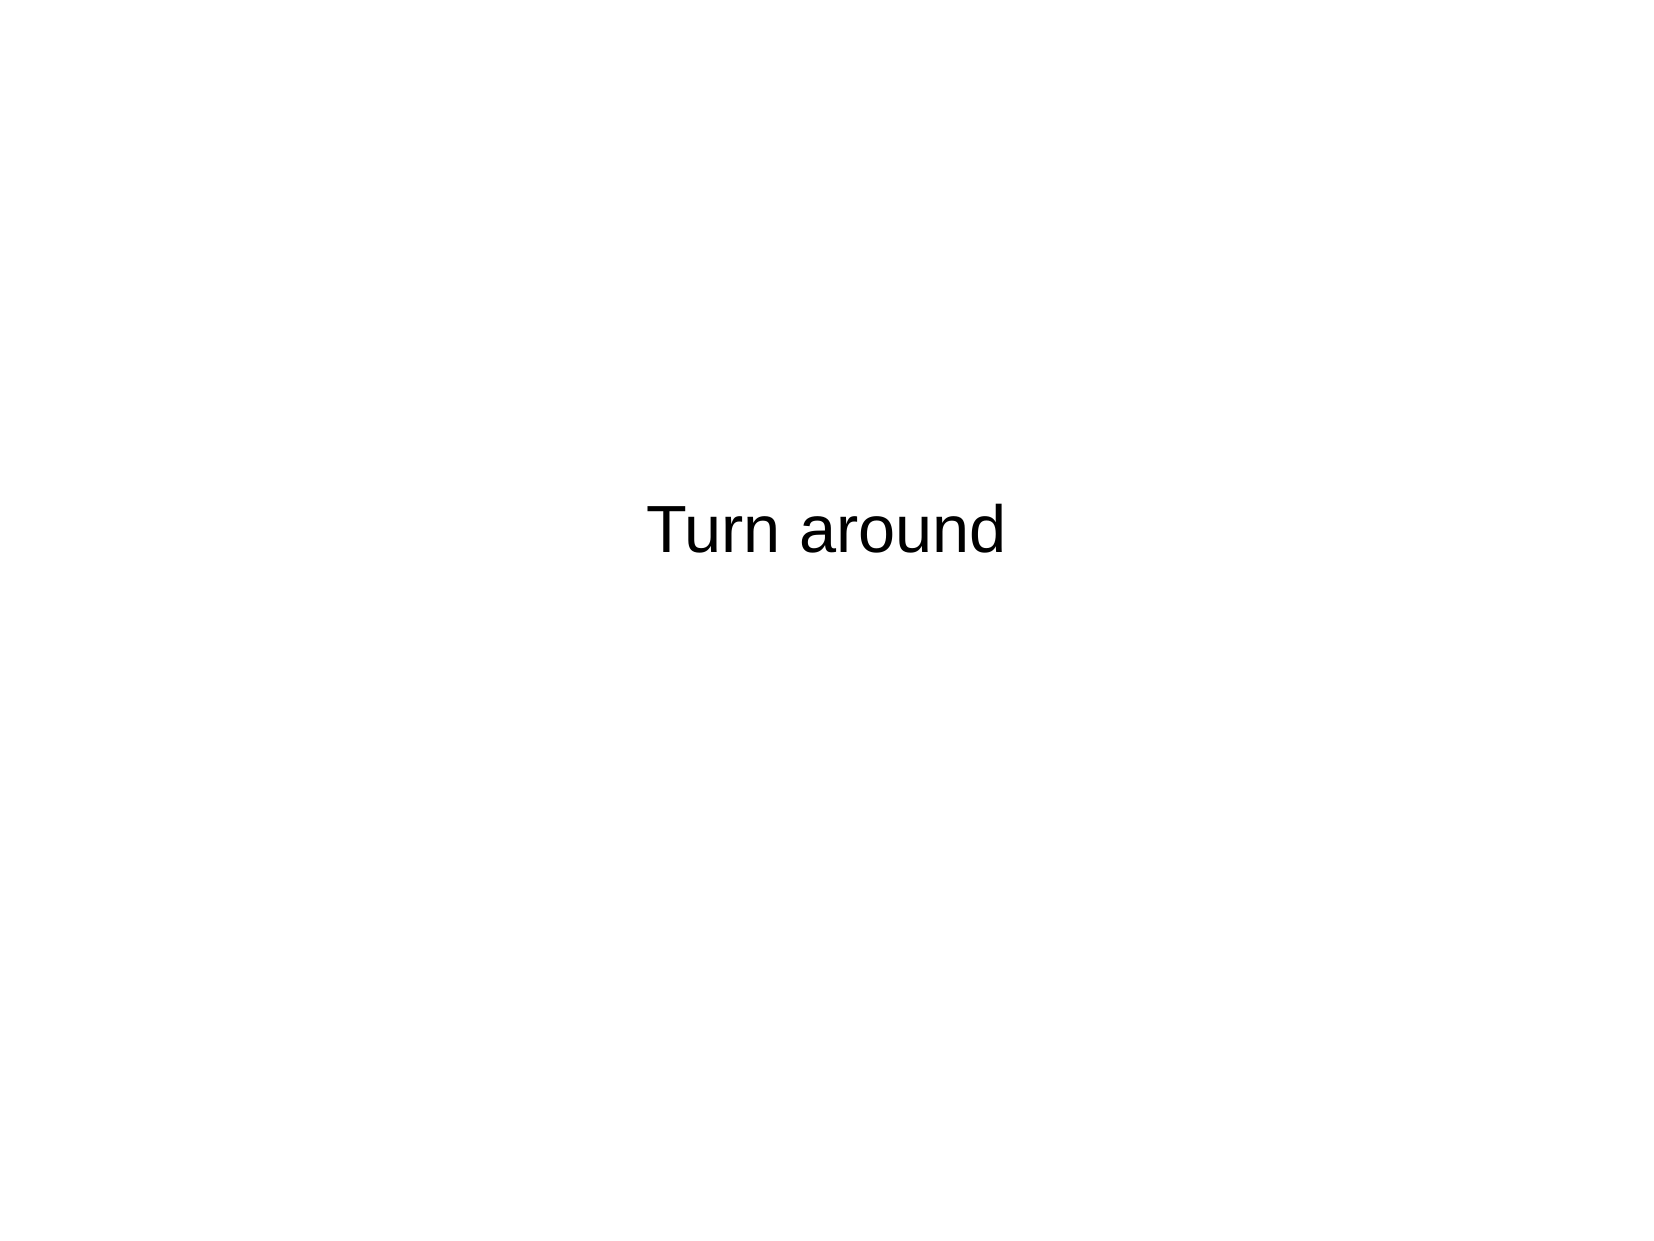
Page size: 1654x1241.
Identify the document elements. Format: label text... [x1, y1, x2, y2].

subtitle Turn around [82, 49, 1571, 1010]
